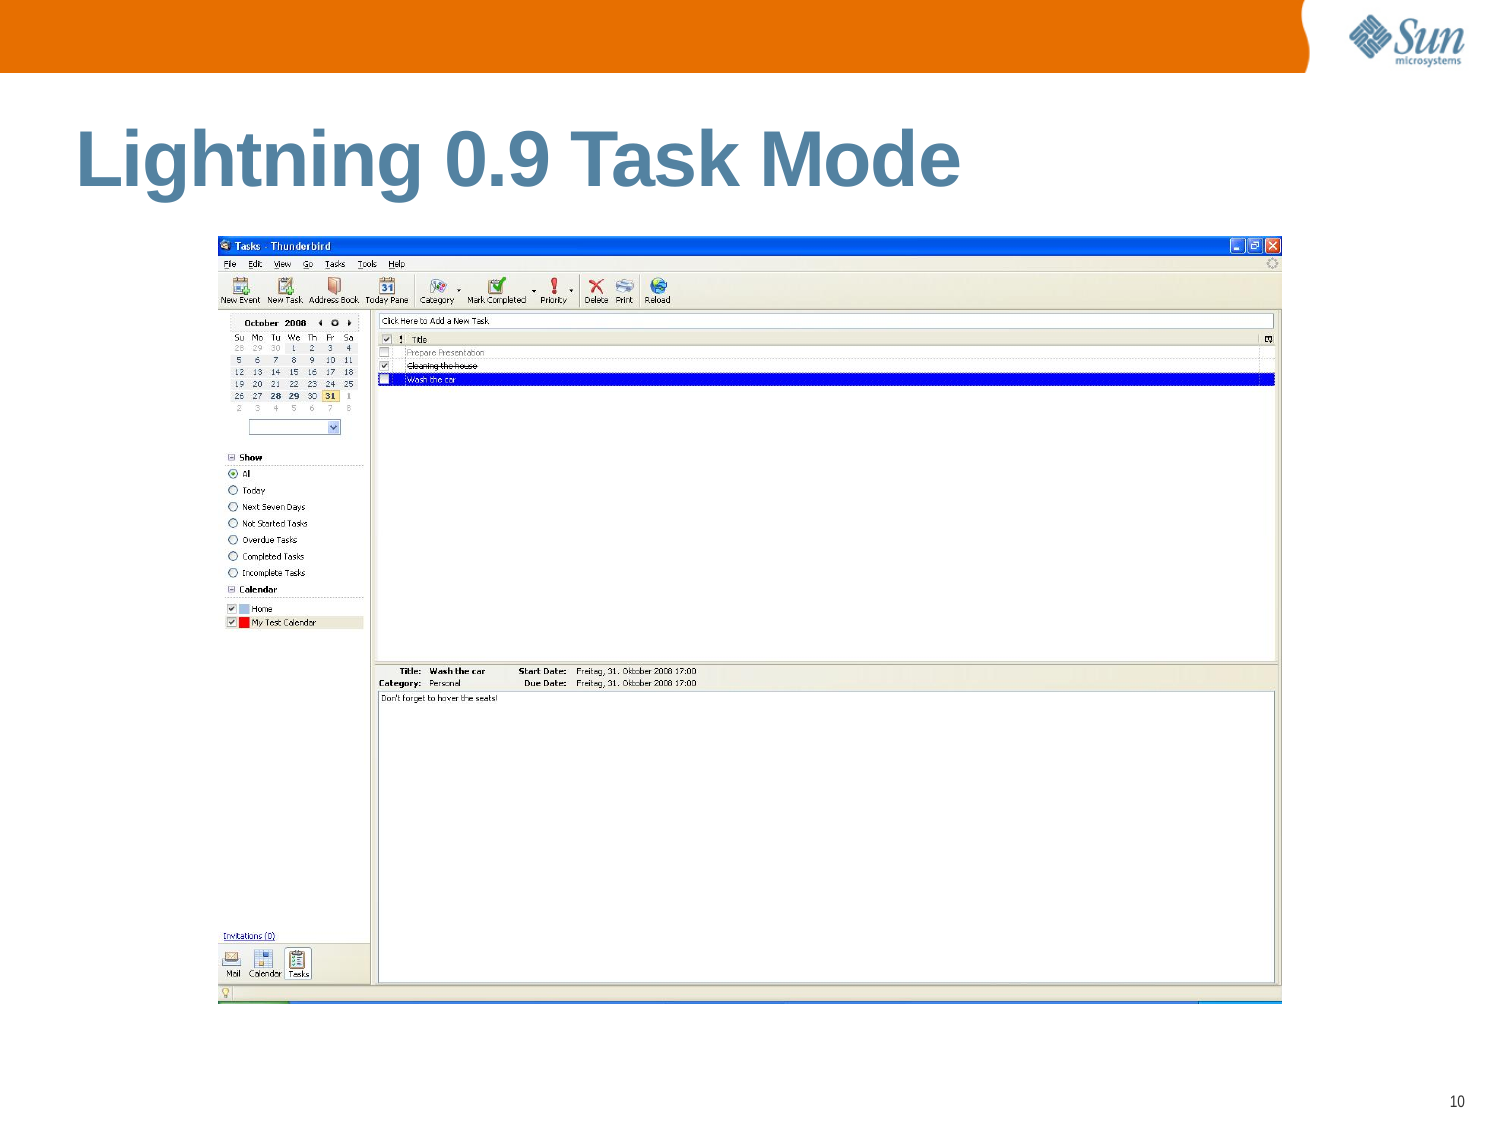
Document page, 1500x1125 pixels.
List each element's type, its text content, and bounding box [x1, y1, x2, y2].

picture [0, 0, 1500, 73]
picture [218, 236, 1282, 1004]
title Lightning 0.9 Task Mode [75, 123, 1437, 227]
